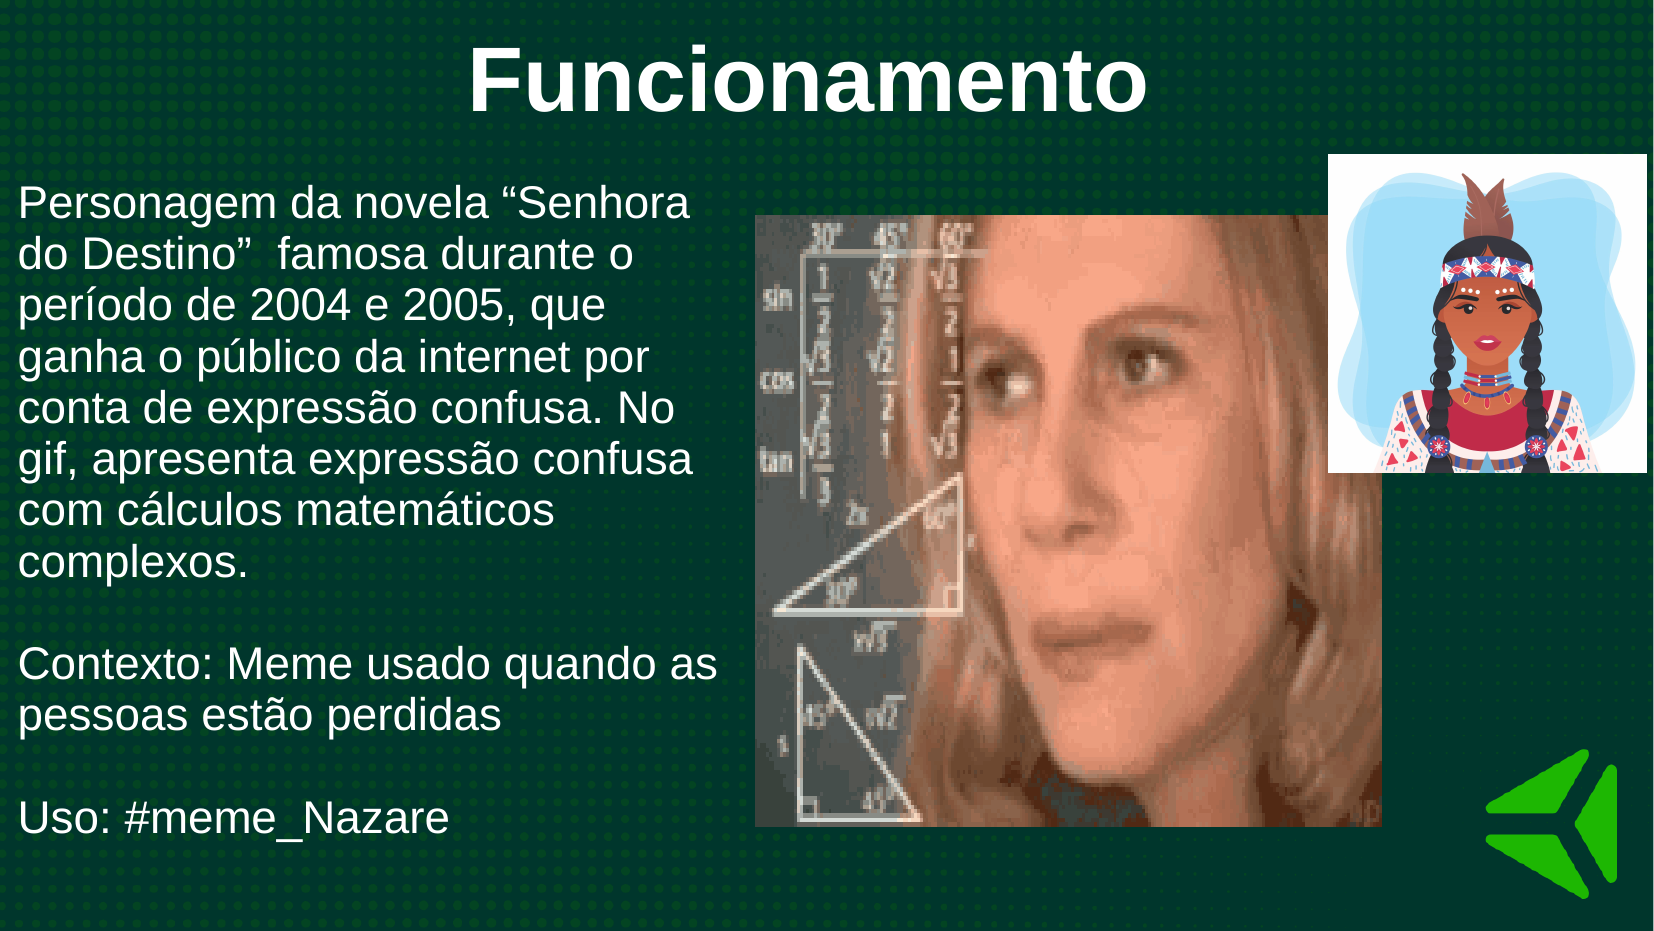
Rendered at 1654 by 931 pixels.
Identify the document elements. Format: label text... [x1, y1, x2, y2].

picture [0, 0, 1654, 931]
title Funcionamento [64, 1, 1554, 157]
text_box Personagem da novela “Senhora do Destino” famosa durante o período de 2004 e 2005, que ganha o público da internet por conta de expressão confusa. No gif, apresenta expressão confusa com cálculos matemáticos complexos. Contexto: Meme usado quando as pessoas estão perdidas Uso: #meme_Nazare [17, 176, 727, 931]
